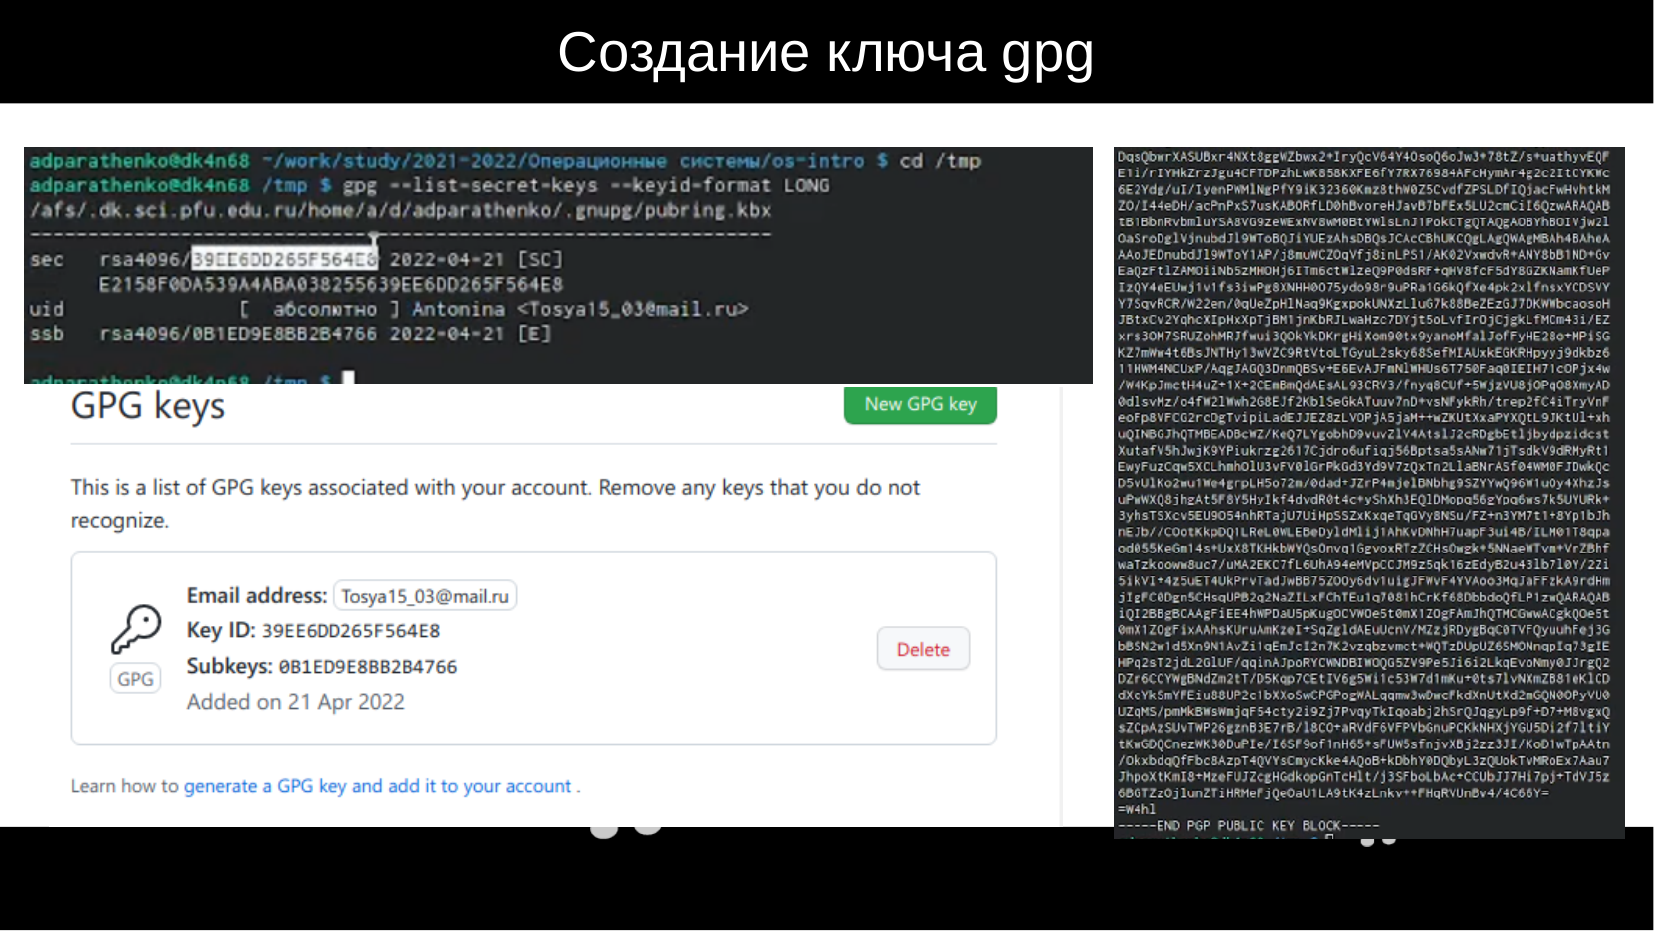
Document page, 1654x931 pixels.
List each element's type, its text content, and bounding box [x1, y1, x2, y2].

picture [24, 147, 1093, 384]
picture [1114, 147, 1625, 839]
picture [49, 387, 1063, 827]
title Создание ключа gpg [59, 6, 1595, 98]
